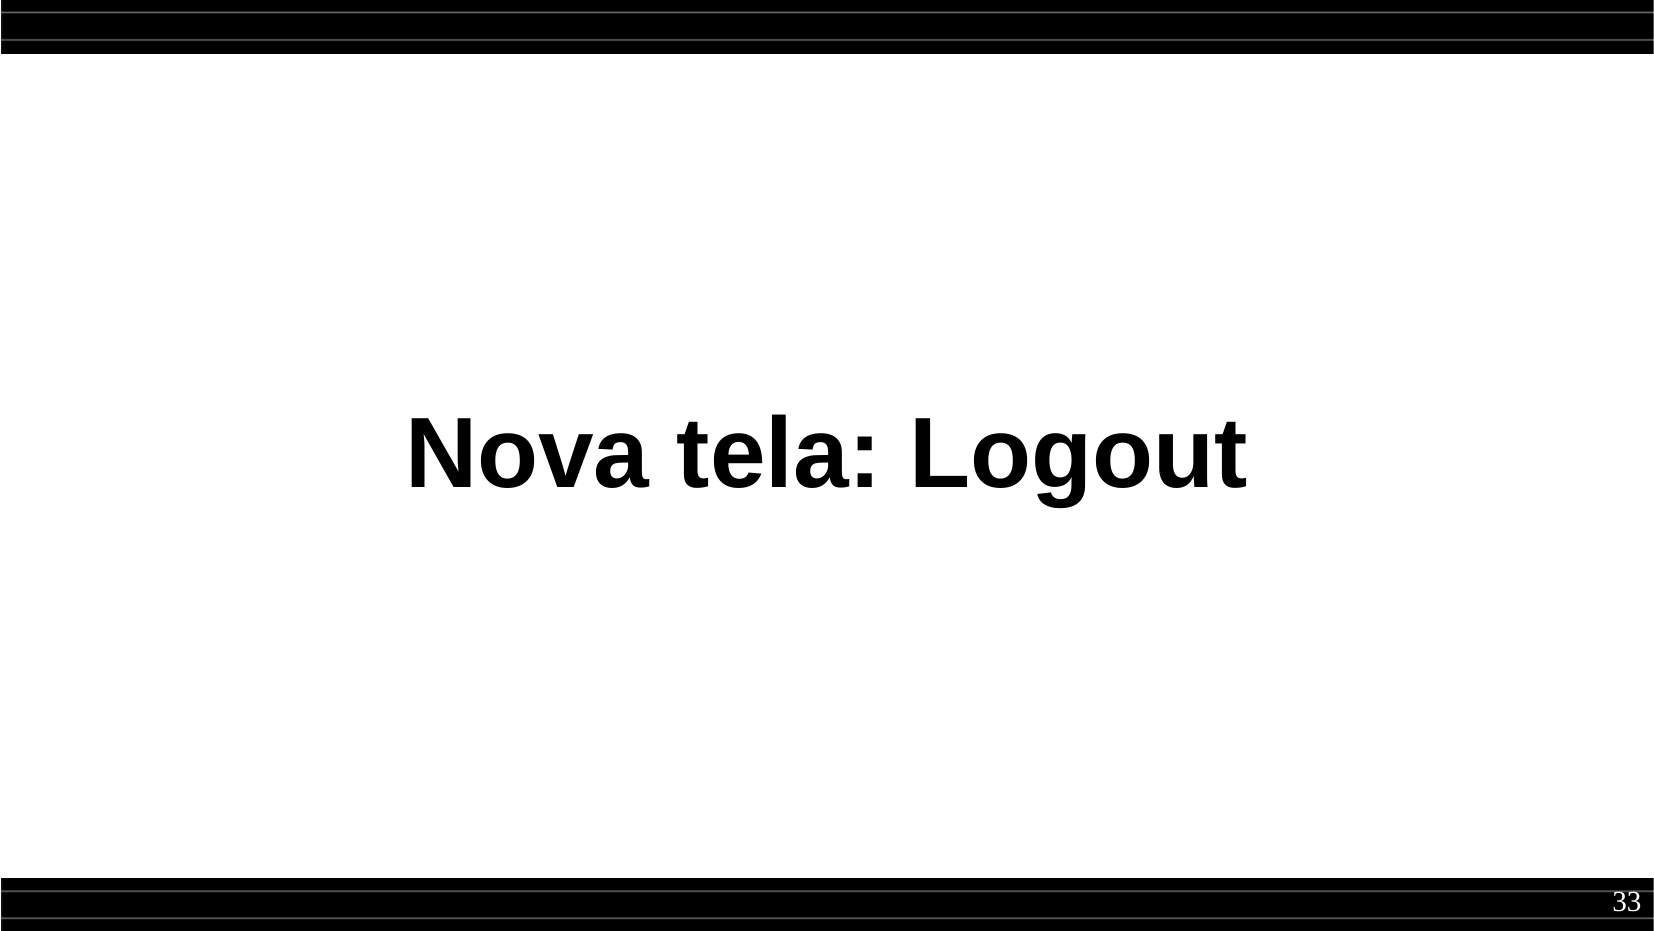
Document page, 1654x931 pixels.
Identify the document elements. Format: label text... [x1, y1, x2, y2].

picture [1, 0, 1654, 54]
picture [1, 878, 1654, 931]
subtitle Nova tela: Logout [82, 92, 1571, 813]
